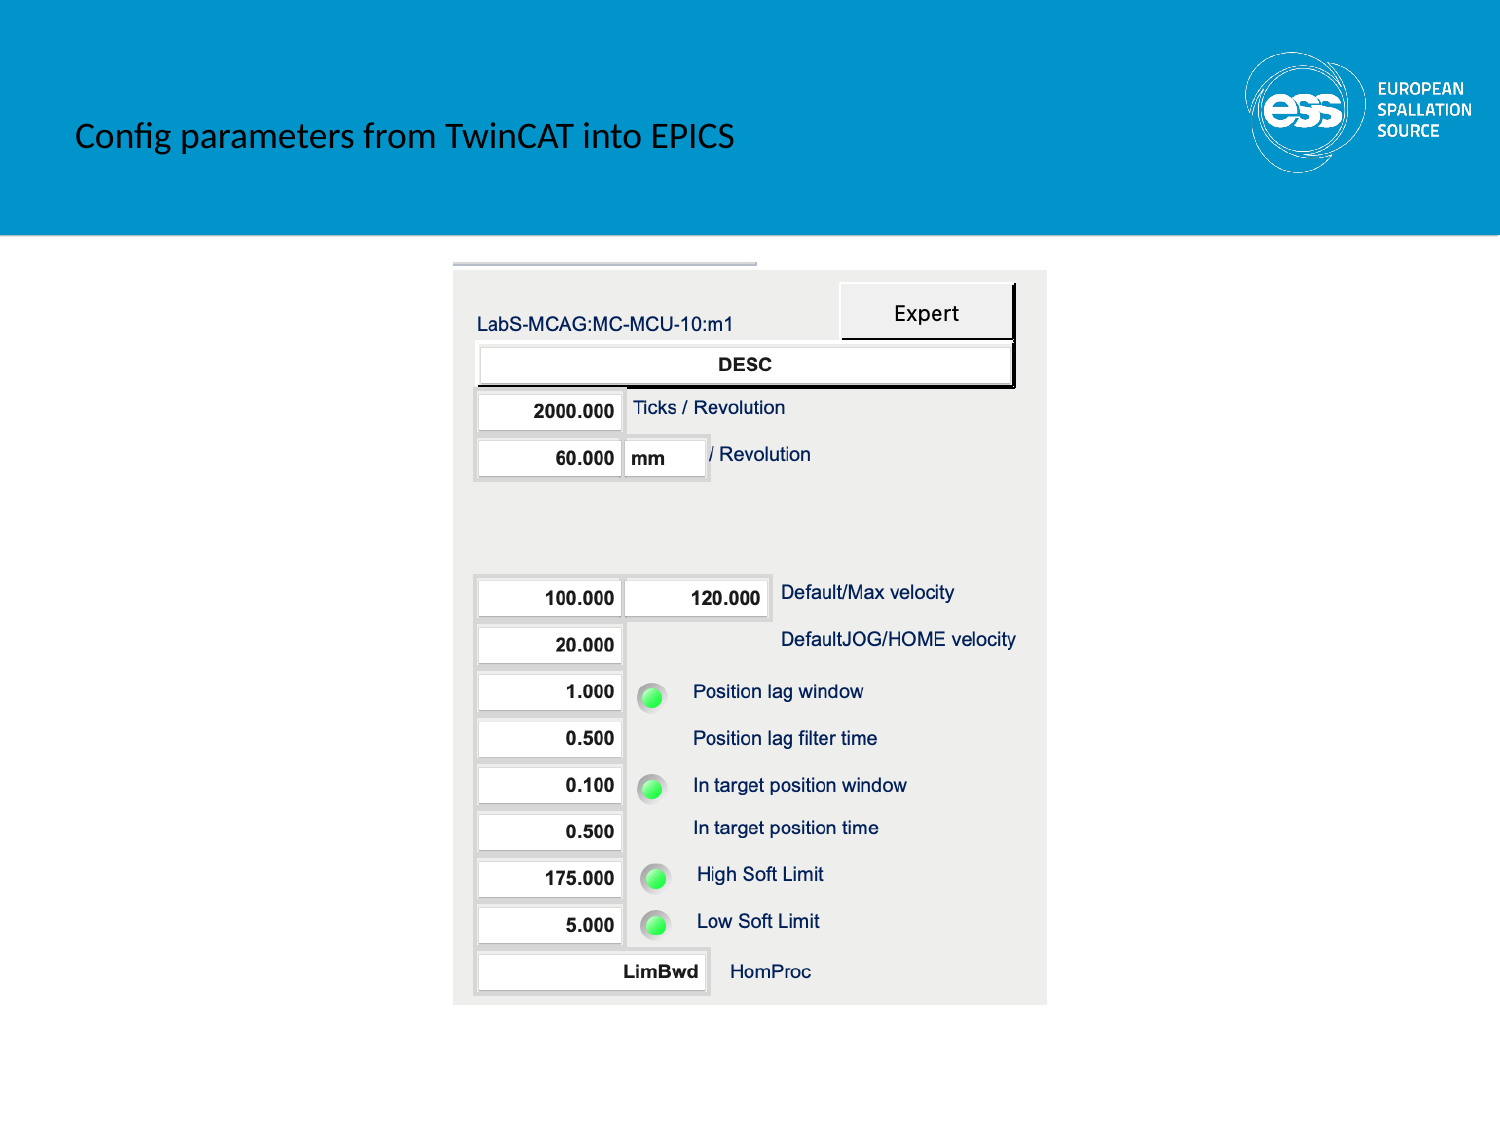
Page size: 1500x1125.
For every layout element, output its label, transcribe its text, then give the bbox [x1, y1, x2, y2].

picture [1423, 83, 1430, 94]
title Config parameters from TwinCAT into EPICS [75, 45, 1247, 233]
picture [1398, 109, 1406, 115]
picture [1400, 83, 1407, 94]
picture [1379, 83, 1385, 94]
picture [1264, 94, 1342, 127]
picture [1409, 104, 1415, 115]
picture [1454, 83, 1458, 94]
picture [1389, 104, 1393, 115]
picture [1436, 104, 1444, 115]
picture [1418, 104, 1423, 115]
picture [1432, 125, 1438, 136]
picture [1443, 86, 1450, 93]
picture [1422, 125, 1428, 134]
picture [453, 262, 1047, 1005]
